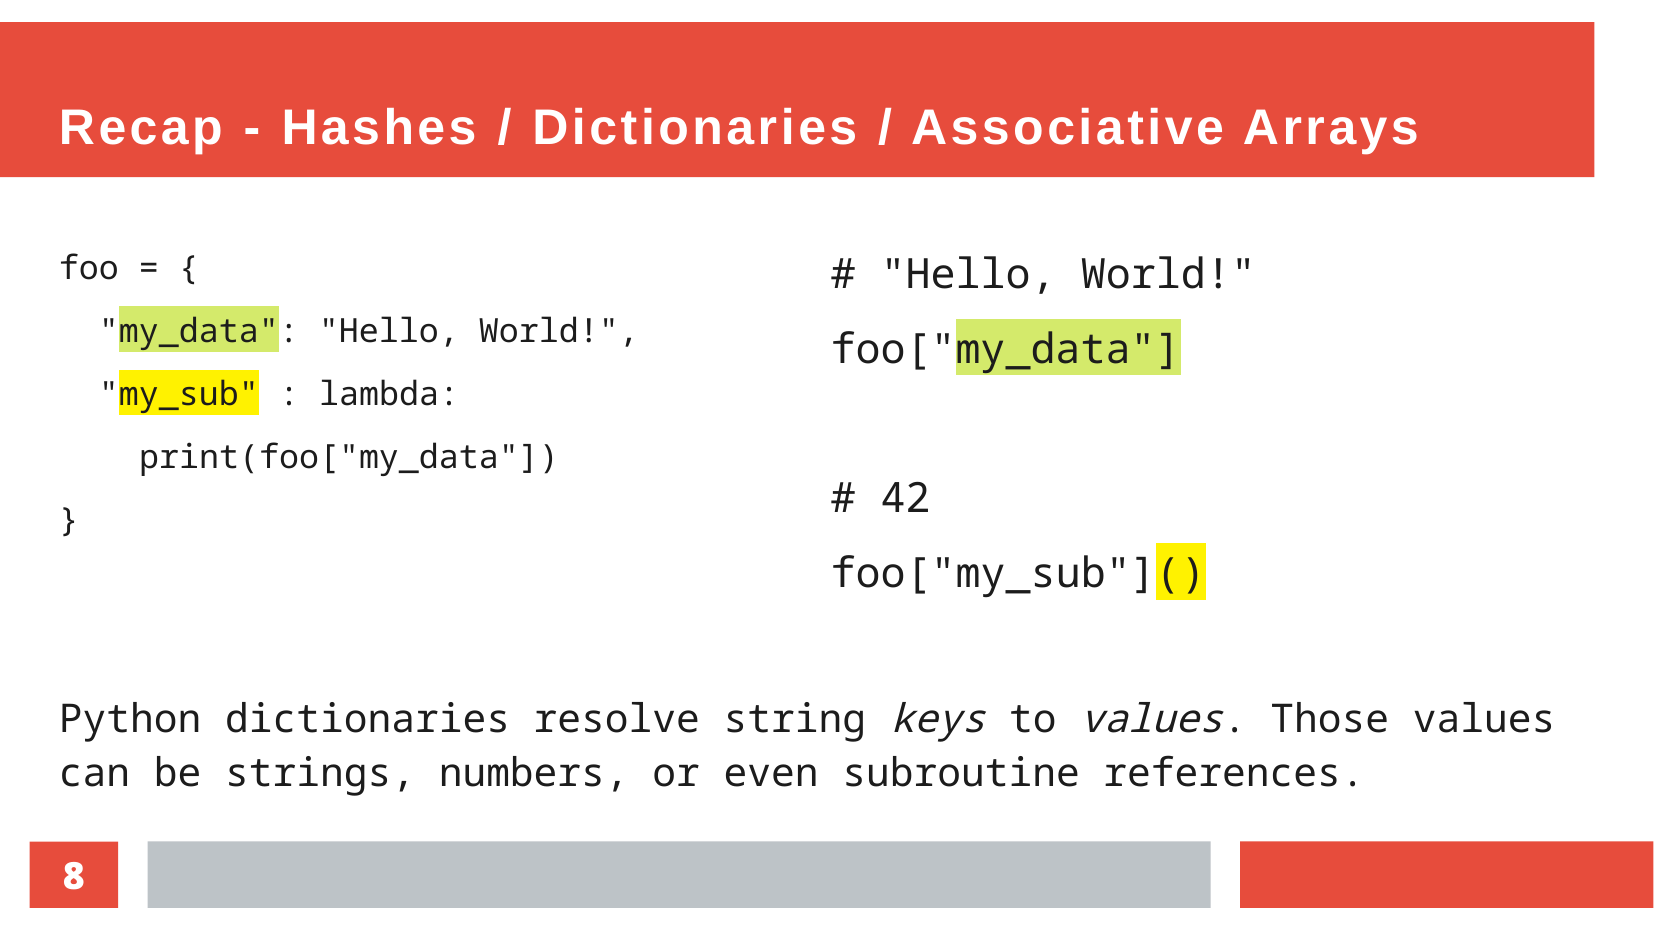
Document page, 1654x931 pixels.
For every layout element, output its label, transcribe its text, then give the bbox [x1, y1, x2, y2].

title Recap - Hashes / Dictionaries / Associative Arrays [59, 44, 1595, 156]
list # "Hello, World!" foo["my_data"] # 42 foo["my_sub"]() [830, 243, 1566, 631]
list foo = { "my_data": "Hello, World!", "my_sub" : lambda: print(foo["my_data"]) } [59, 243, 794, 631]
list Python dictionaries resolve string keys to values. Those values can be strings, numbers, or even subroutine references. [59, 690, 1565, 819]
